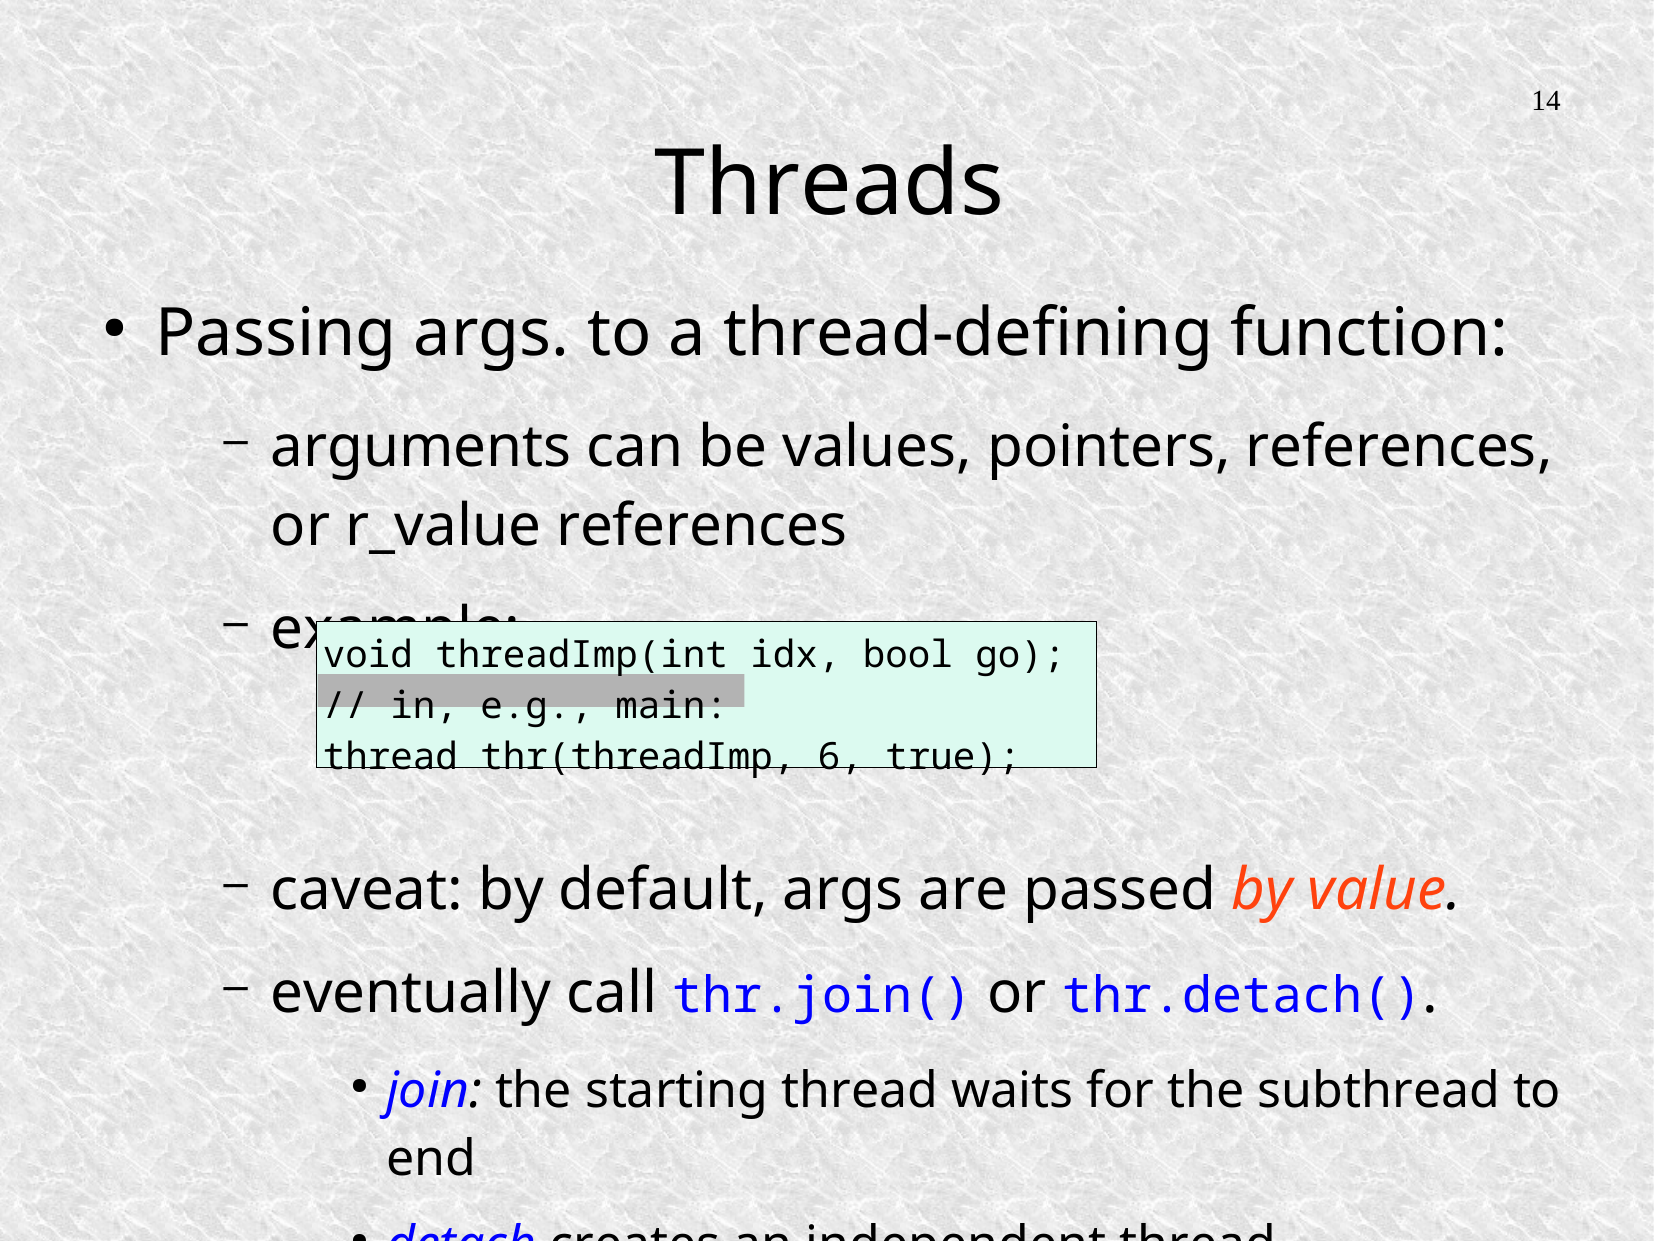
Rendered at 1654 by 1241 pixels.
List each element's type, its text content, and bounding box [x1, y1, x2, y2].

text_box [643, 759, 664, 768]
text_box [431, 759, 440, 768]
text_box [627, 759, 643, 768]
text_box [316, 621, 1097, 768]
picture [0, 0, 1654, 1241]
list Passing args. to a thread-defining function: arguments can be values, pointers, references, or r_value references example: caveat: by default, args are passed by value. eventually call thr.join() or thr.detach(). join: the starting thread waits for the subthread to end detach creates an independent thread Note: detached threads end when main ends [84, 284, 1617, 1241]
text_box [581, 759, 595, 768]
text_box [418, 759, 428, 767]
text_box [732, 759, 737, 768]
text_box [491, 759, 505, 768]
text_box [823, 759, 834, 767]
text_box [702, 759, 715, 768]
text_box [896, 759, 915, 768]
text_box [679, 759, 687, 768]
text_box [756, 759, 767, 767]
text_box [522, 759, 533, 768]
text_box [351, 759, 361, 768]
text_box void threadImp(int idx, bool go); // in, e.g., main: thread thr(threadImp, 6, true); [322, 627, 1076, 759]
text_box [379, 759, 396, 768]
text_box [834, 759, 894, 768]
text_box [748, 759, 753, 768]
text_box [558, 759, 579, 768]
text_box [537, 759, 556, 768]
text_box [718, 759, 729, 768]
text_box [598, 759, 608, 768]
text_box [612, 759, 623, 768]
text_box [441, 759, 451, 767]
text_box [958, 759, 987, 768]
text_box [740, 759, 745, 768]
text_box [455, 759, 489, 768]
text_box [396, 759, 416, 768]
text_box [936, 759, 946, 767]
text_box [333, 759, 348, 768]
text_box [508, 759, 518, 768]
text_box [688, 759, 698, 767]
text_box [950, 759, 958, 768]
text_box [768, 759, 823, 768]
text_box [919, 759, 934, 768]
text_box [365, 759, 375, 768]
text_box [666, 759, 676, 767]
title Threads [123, 73, 1536, 284]
